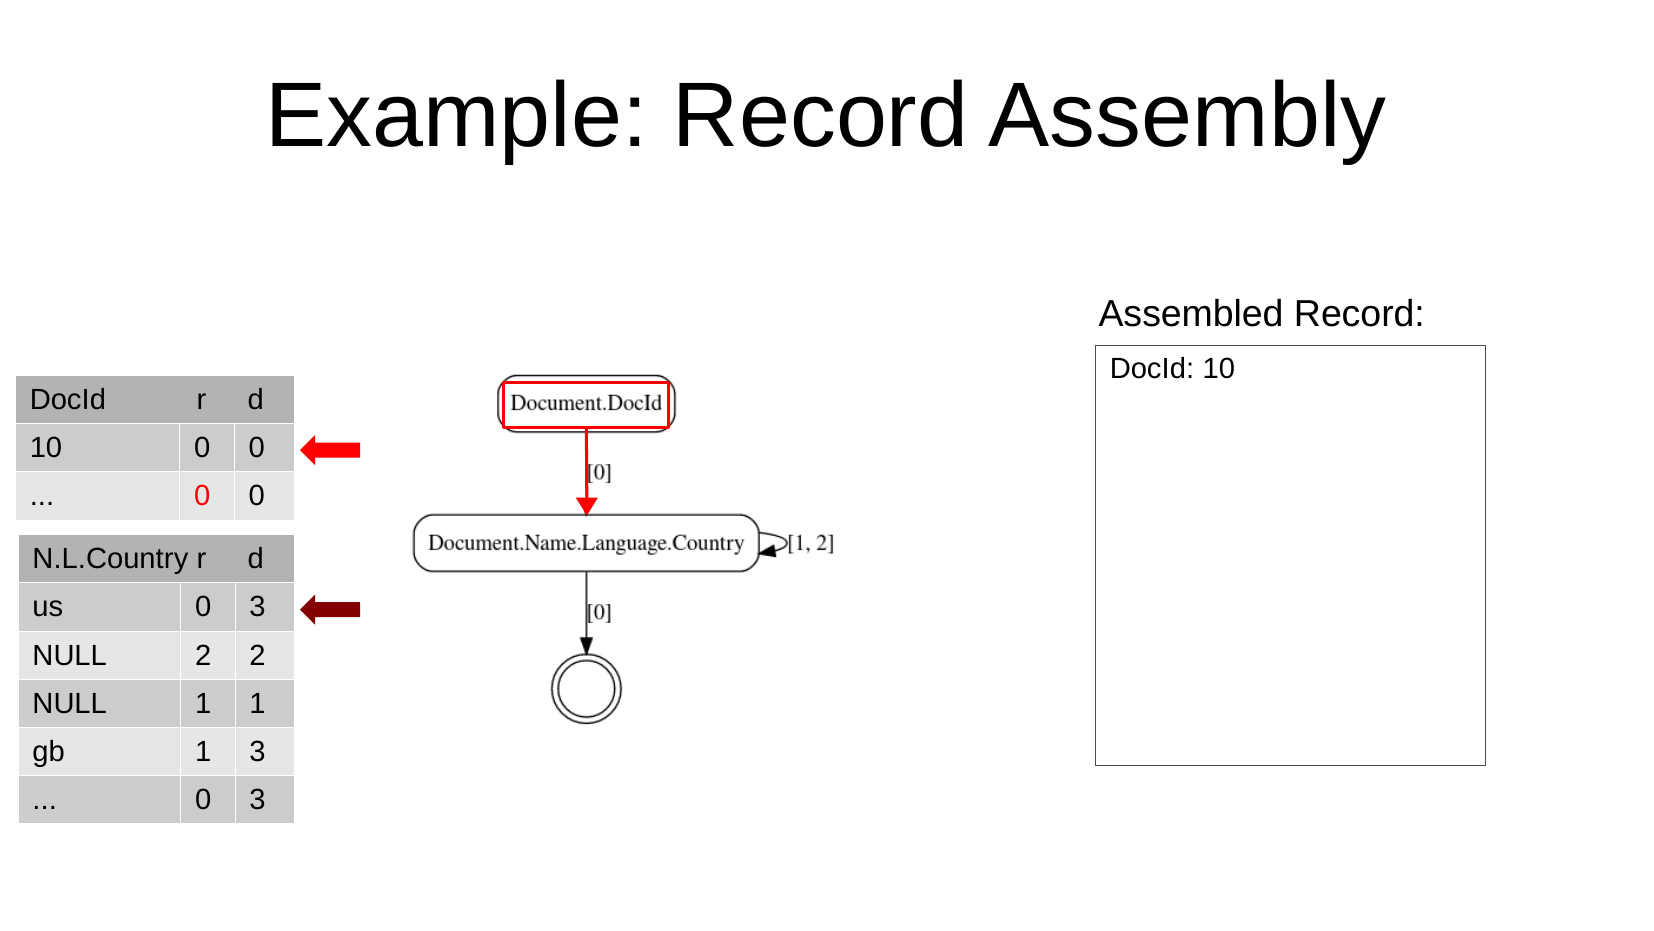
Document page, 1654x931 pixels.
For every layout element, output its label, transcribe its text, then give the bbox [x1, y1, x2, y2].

table_cell 0 [181, 776, 235, 823]
table_cell NULL [19, 680, 180, 727]
table_cell ... [19, 776, 180, 823]
picture [408, 369, 841, 730]
table_cell 3 [236, 776, 294, 823]
table_cell 1 [181, 728, 235, 775]
table_cell 0 [180, 424, 234, 471]
text_box DocId: 10 [1095, 345, 1486, 766]
table_cell gb [19, 728, 180, 775]
title Example: Record Assembly [82, 37, 1571, 193]
table_cell 1 [236, 680, 294, 727]
table_cell 3 [236, 583, 294, 631]
table_cell 0 [235, 472, 294, 520]
table_cell 3 [236, 728, 294, 775]
table_cell 0 [235, 424, 294, 471]
text_box [300, 594, 361, 625]
table_cell ... [16, 472, 179, 520]
table_header N.L.Country r d [19, 535, 294, 582]
table_cell 2 [181, 632, 235, 679]
table_cell 2 [236, 632, 294, 679]
text_box [300, 435, 361, 466]
table_cell 0 [180, 472, 234, 520]
table_header DocId r d [16, 376, 294, 423]
table_cell NULL [19, 632, 180, 679]
table_cell 0 [181, 583, 235, 631]
text_box Assembled Record: [1083, 285, 1441, 342]
table_cell 1 [181, 680, 235, 727]
table_cell 10 [16, 424, 179, 471]
table_cell us [19, 583, 180, 631]
